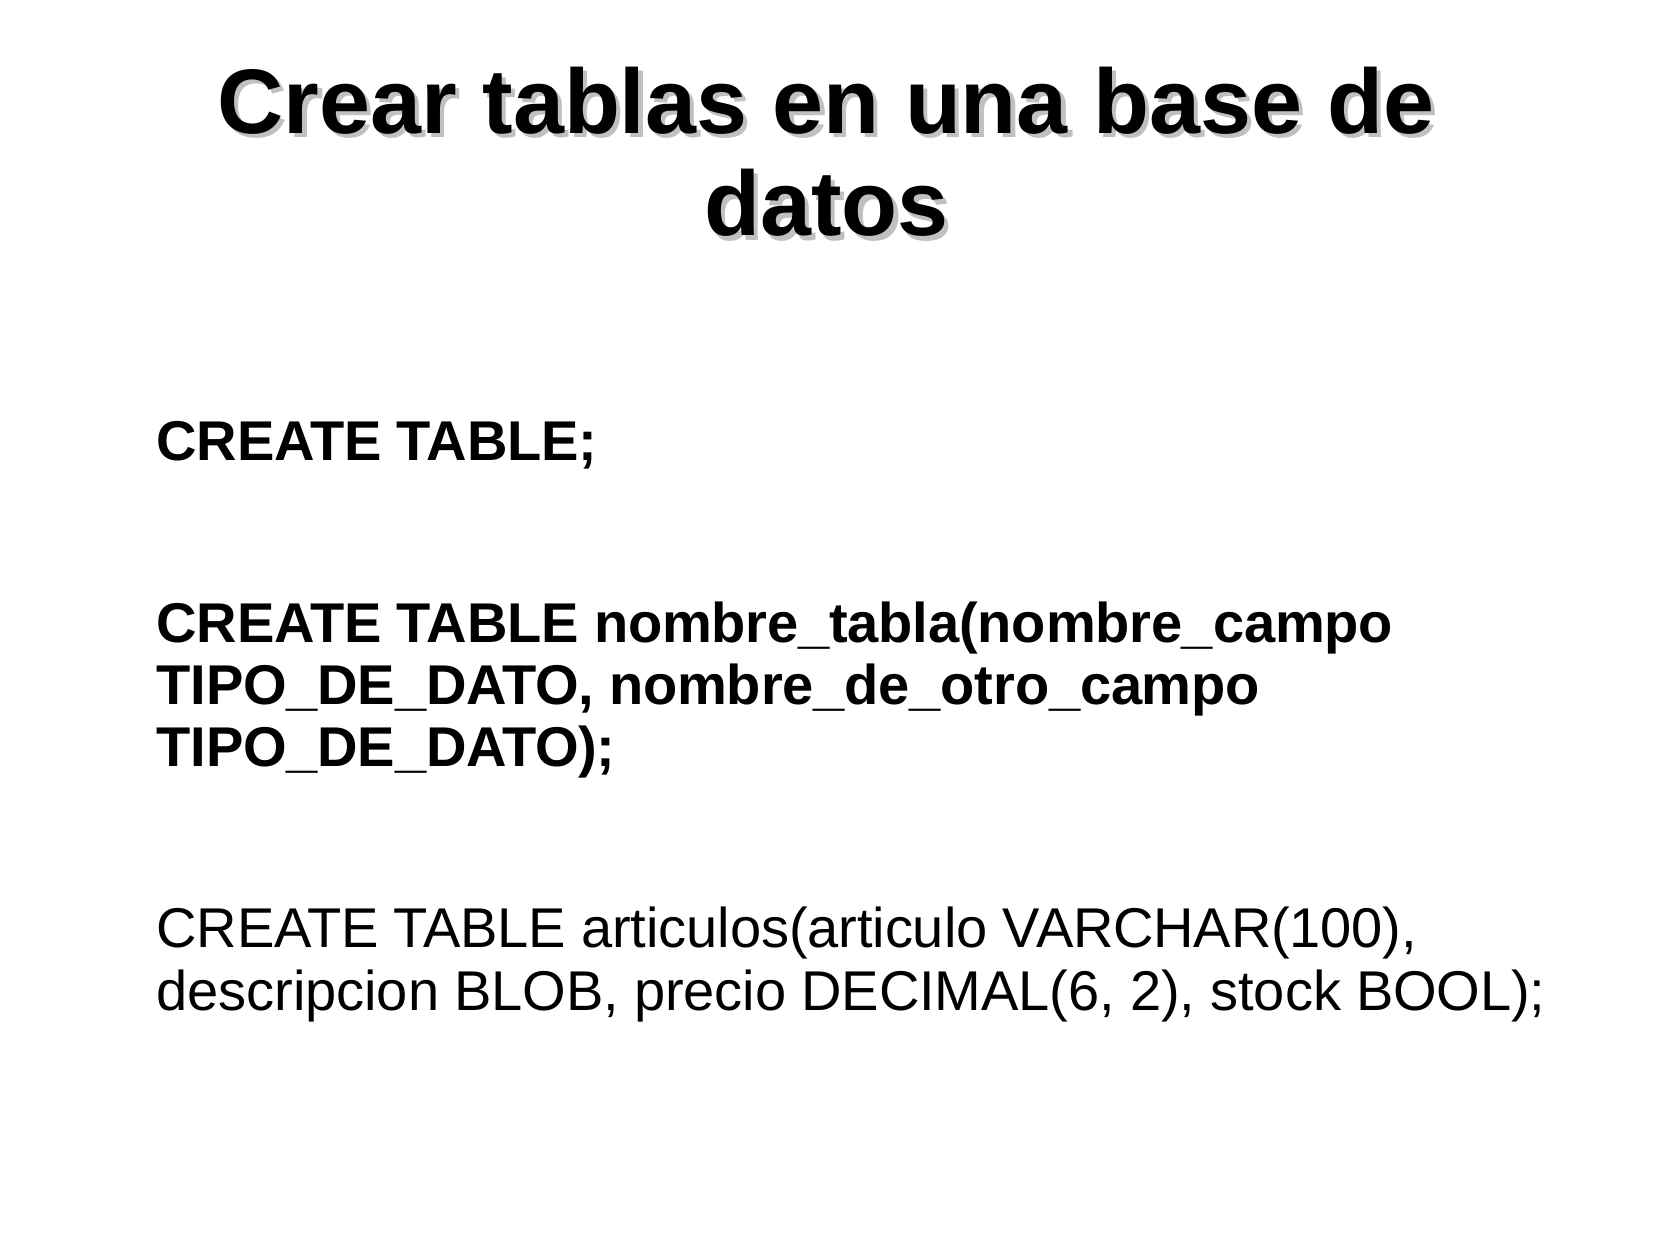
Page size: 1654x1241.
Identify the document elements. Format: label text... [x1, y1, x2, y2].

title Crear tablas en una base de datos [82, 49, 1571, 257]
list CREATE TABLE; CREATE TABLE nombre_tabla(nombre_campo TIPO_DE_DATO, nombre_de_otro_campo TIPO_DE_DATO); CREATE TABLE articulos(articulo VARCHAR(100), descripcion BLOB, precio DECIMAL(6, 2), stock BOOL); [88, 319, 1577, 1063]
